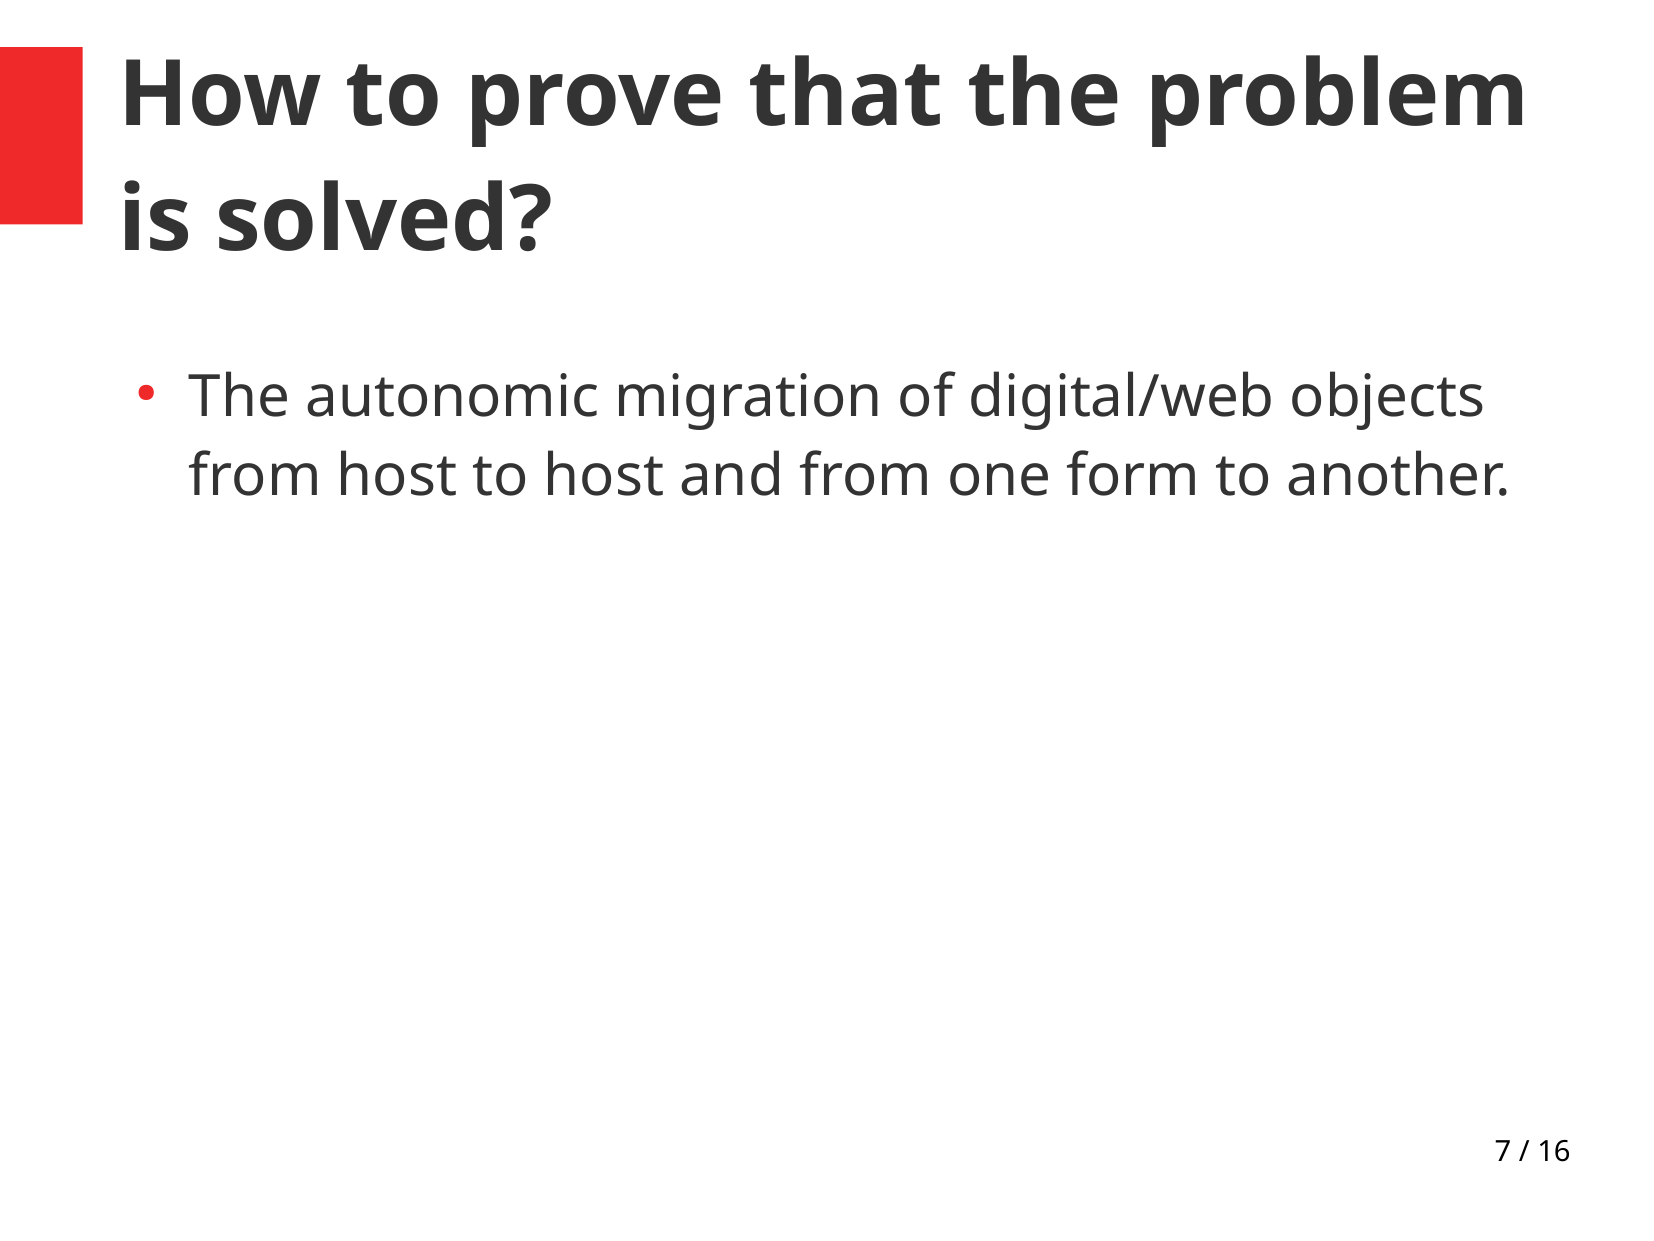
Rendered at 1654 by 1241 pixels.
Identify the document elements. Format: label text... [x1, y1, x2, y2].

list The autonomic migration of digital/web objects from host to host and from one form to another. [118, 354, 1536, 1074]
title How to prove that the problem is solved? [118, 27, 1571, 278]
